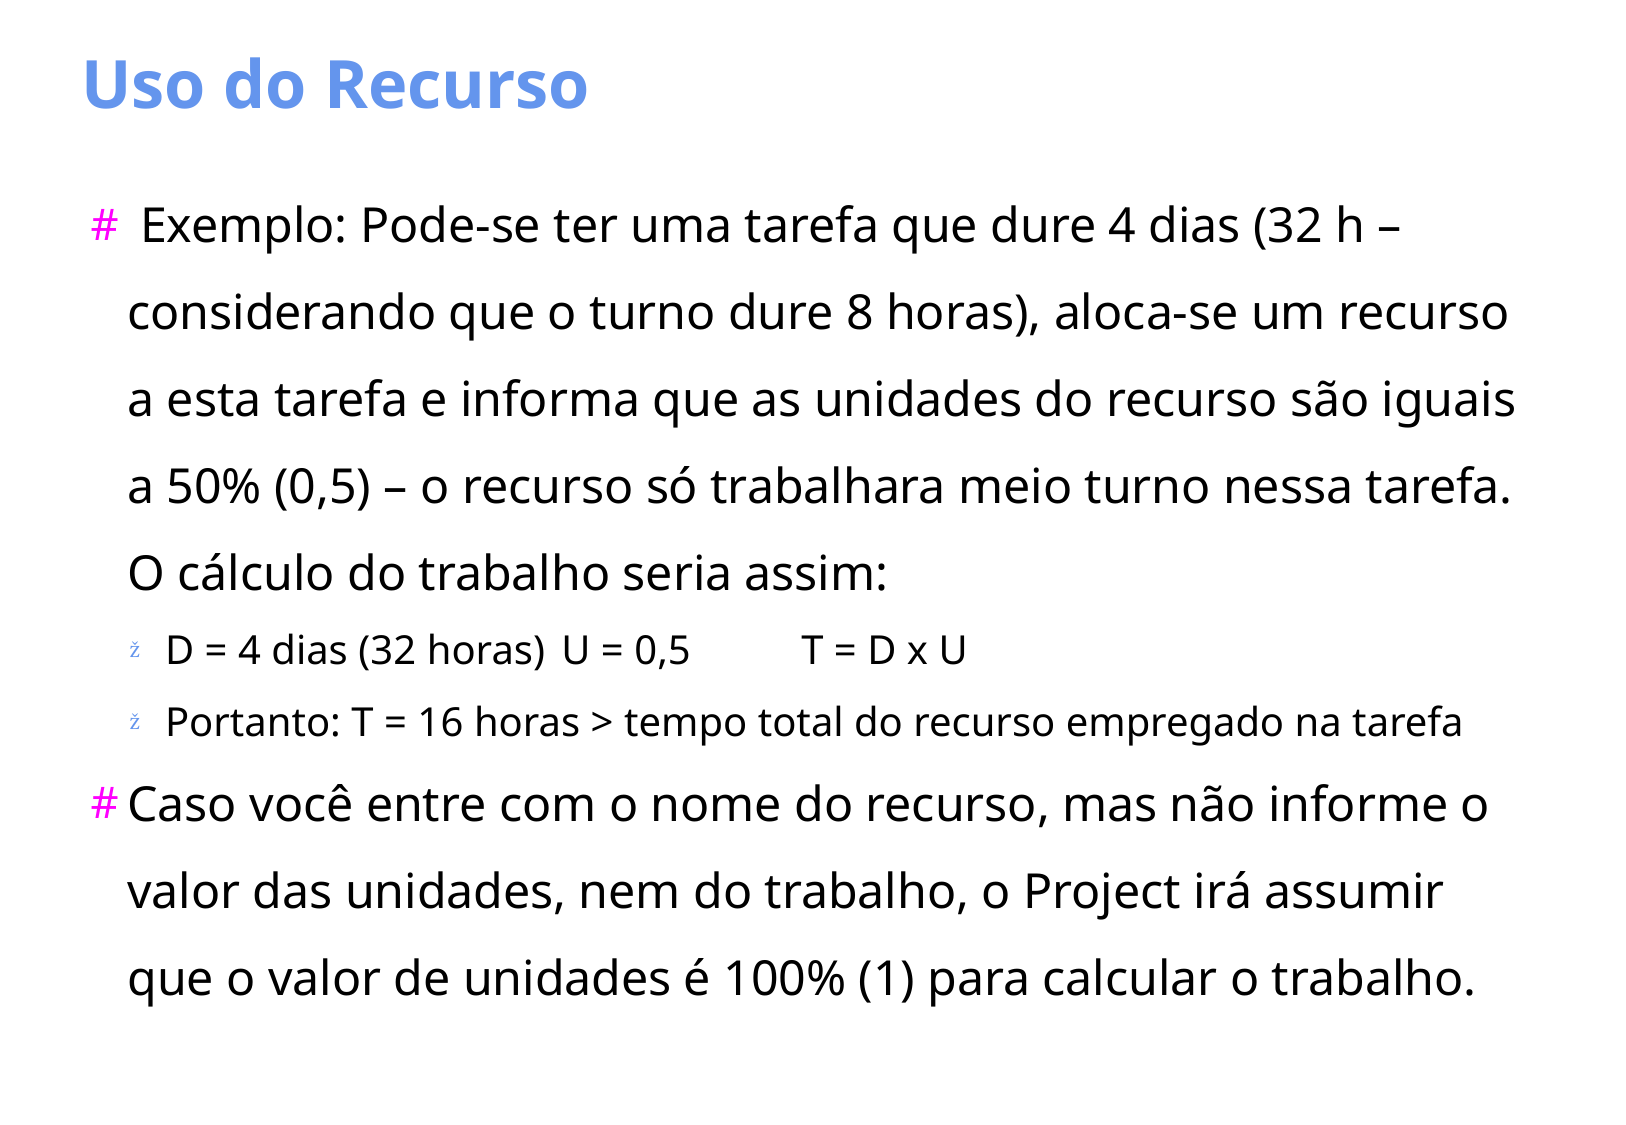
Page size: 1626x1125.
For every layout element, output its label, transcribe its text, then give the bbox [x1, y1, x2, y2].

list Exemplo: Pode-se ter uma tarefa que dure 4 dias (32 h – considerando que o turno dure 8 horas), aloca-se um recurso a esta tarefa e informa que as unidades do recurso são iguais a 50% (0,5) – o recurso só trabalhara meio turno nessa tarefa. O cálculo do trabalho seria assim: D = 4 dias (32 horas) U = 0,5 T = D x U Portanto: T = 16 horas > tempo total do recurso empregado na tarefa Caso você entre com o nome do recurso, mas não informe o valor das unidades, nem do trabalho, o Project irá assumir que o valor de unidades é 100% (1) para calcular o trabalho. [81, 165, 1544, 1016]
title Uso do Recurso [81, 41, 1544, 122]
